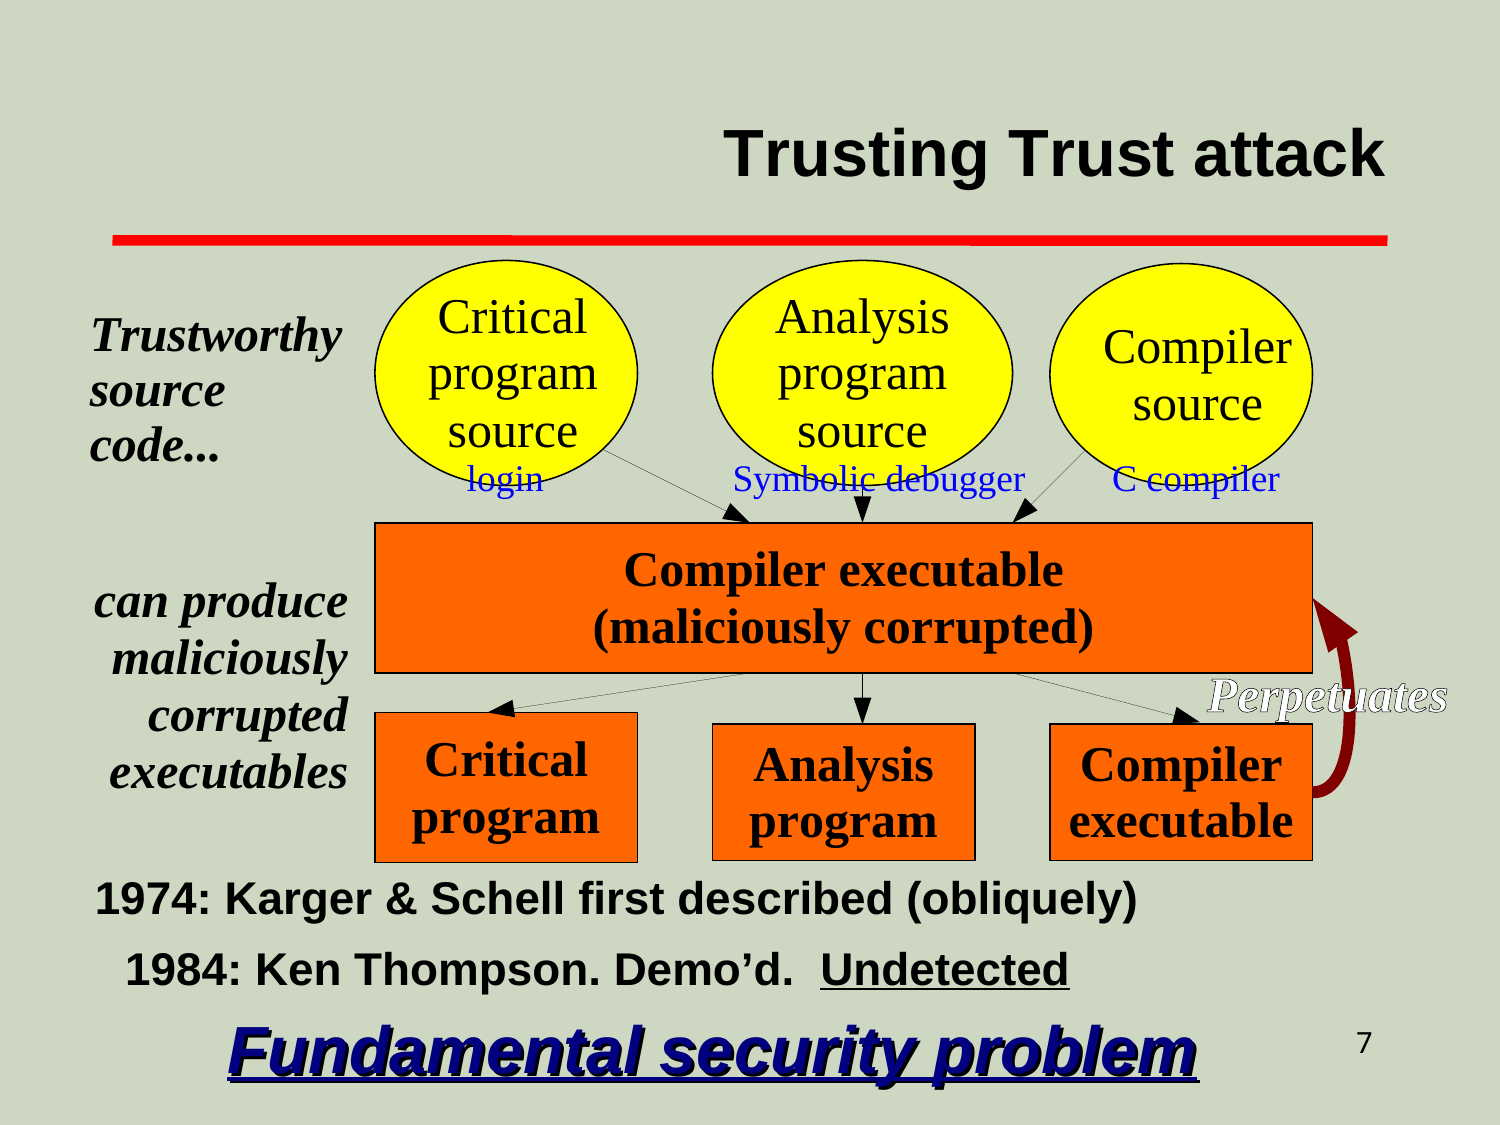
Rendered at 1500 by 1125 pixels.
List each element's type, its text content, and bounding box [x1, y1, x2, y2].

text_box login [451, 451, 559, 508]
list Fundamental security problem [75, 1012, 1350, 1102]
text_box can produce maliciously corrupted executables [41, 564, 364, 808]
text_box 1984: Ken Thompson. Demo’d. Undetected [110, 937, 1348, 1003]
list 1974: Karger & Schell first described (obliquely) [94, 872, 1333, 938]
text_box Analysis program source [712, 260, 1013, 451]
text_box C compiler [1097, 451, 1295, 508]
text_box Compiler source [1049, 263, 1313, 460]
text_box Critical program source [374, 260, 638, 477]
text_box Compiler executable [1049, 724, 1313, 861]
text_box Trustworthy source code... [75, 299, 358, 481]
title Trusting Trust attack [124, 93, 1387, 216]
text_box Compiler executable (maliciously corrupted) [374, 522, 1313, 673]
text_box Critical program [374, 712, 638, 863]
text_box Symbolic debugger [717, 451, 1041, 508]
text_box Analysis program [712, 724, 975, 861]
text_box Perpetuates [1192, 658, 1493, 732]
